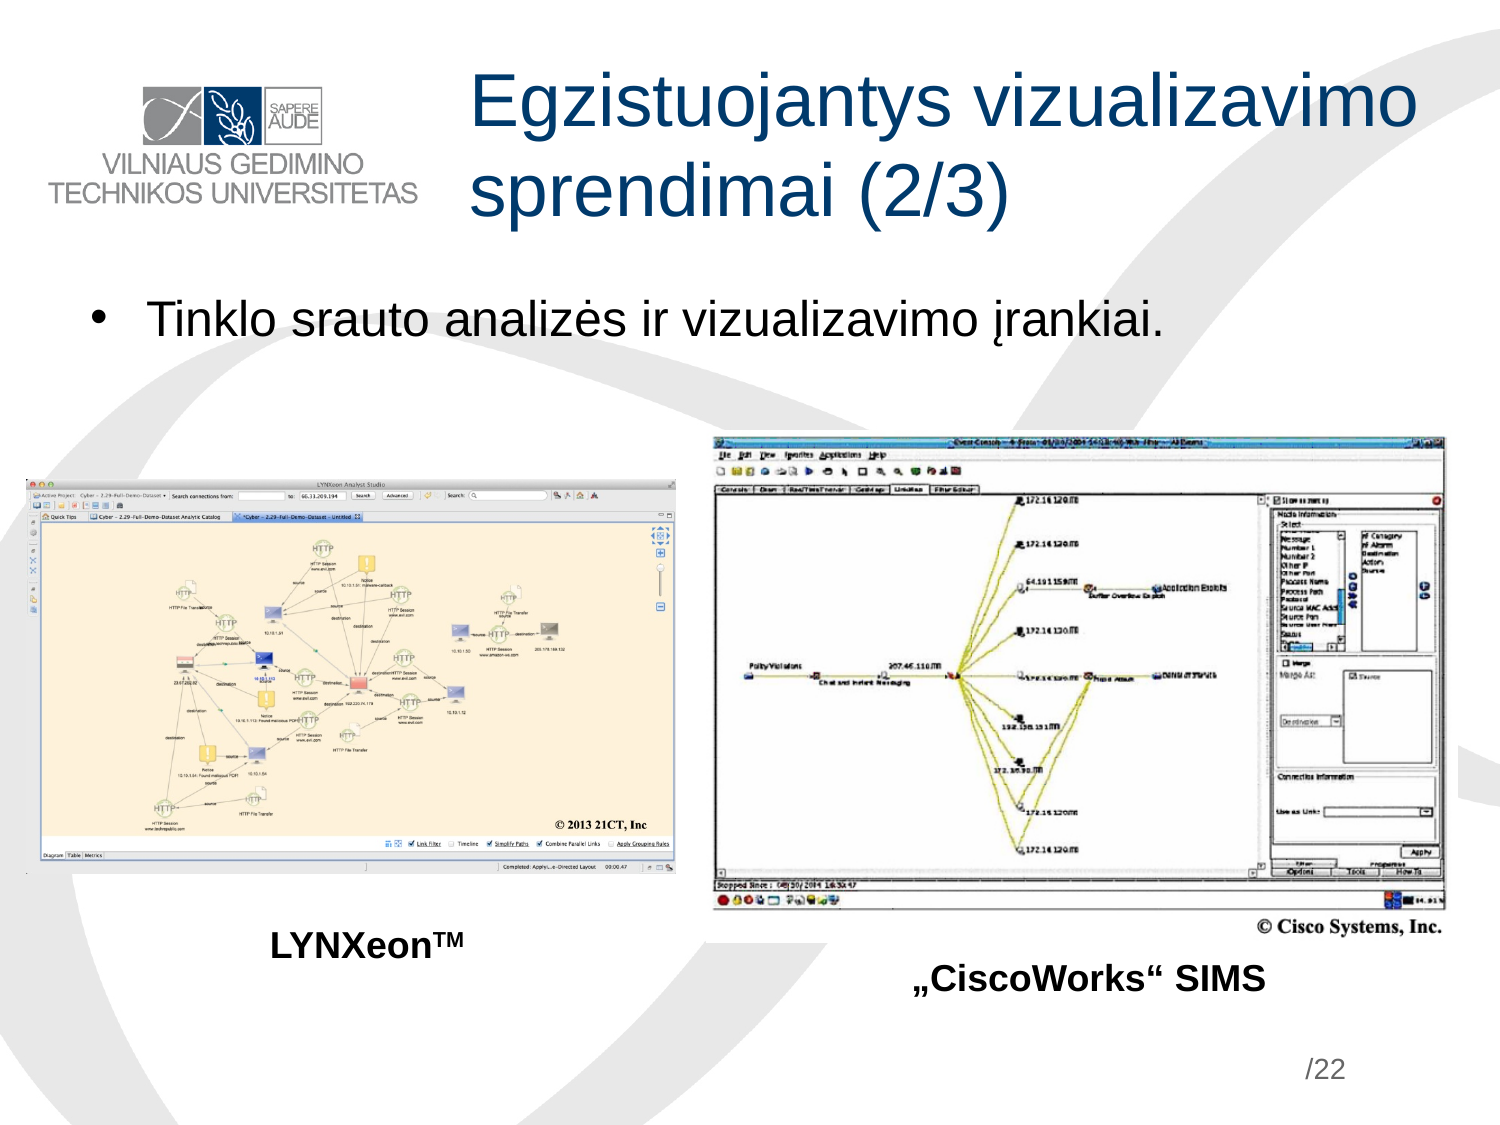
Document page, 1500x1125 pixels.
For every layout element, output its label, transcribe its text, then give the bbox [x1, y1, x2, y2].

text_box Egzistuojantys vizualizavimo sprendimai (2/3) [454, 19, 1447, 265]
picture [0, 0, 1500, 1125]
text_box LYNXeonTM [255, 913, 480, 974]
text_box „CiscoWorks“ SIMS [821, 946, 1357, 1007]
text_box Tinklo srauto analizės ir vizualizavimo įrankiai. [75, 278, 1447, 379]
text_box /22 [1290, 1042, 1447, 1103]
